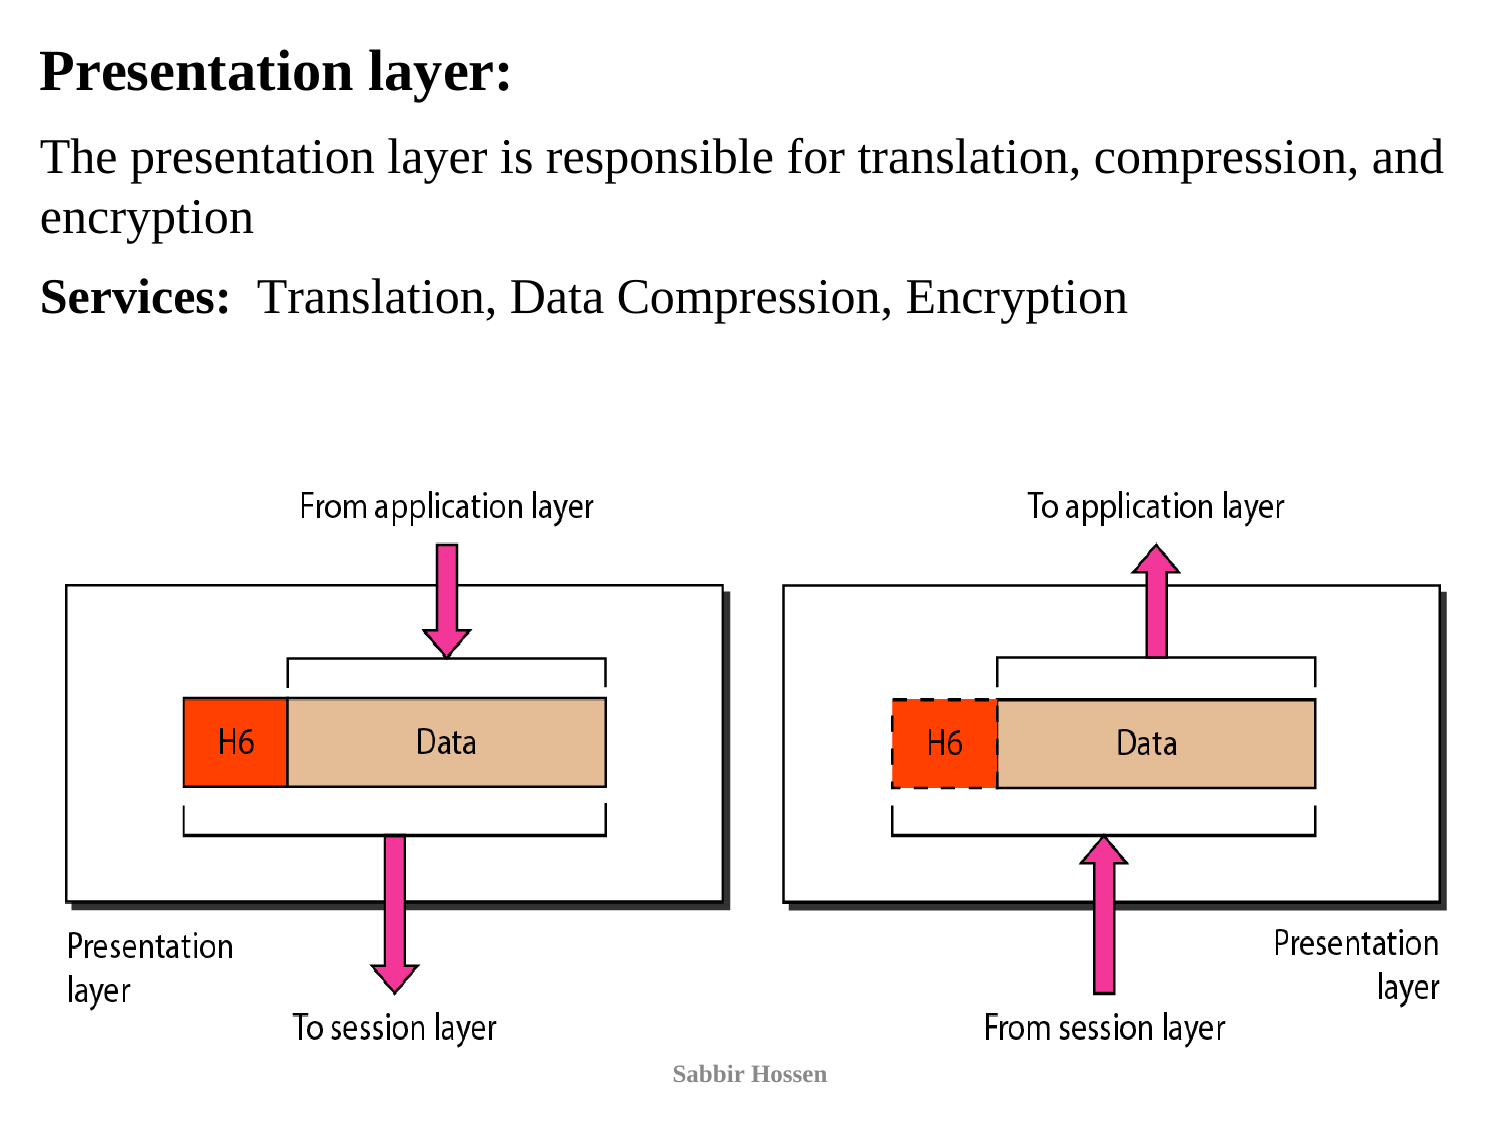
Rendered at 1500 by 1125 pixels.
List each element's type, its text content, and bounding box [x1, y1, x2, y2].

picture [65, 487, 1447, 1051]
text_box Sabbir Hossen [496, 1042, 1004, 1103]
list Presentation layer: The presentation layer is responsible for translation, compression, and encryption Services: Translation, Data Compression, Encryption [24, 24, 1488, 1101]
